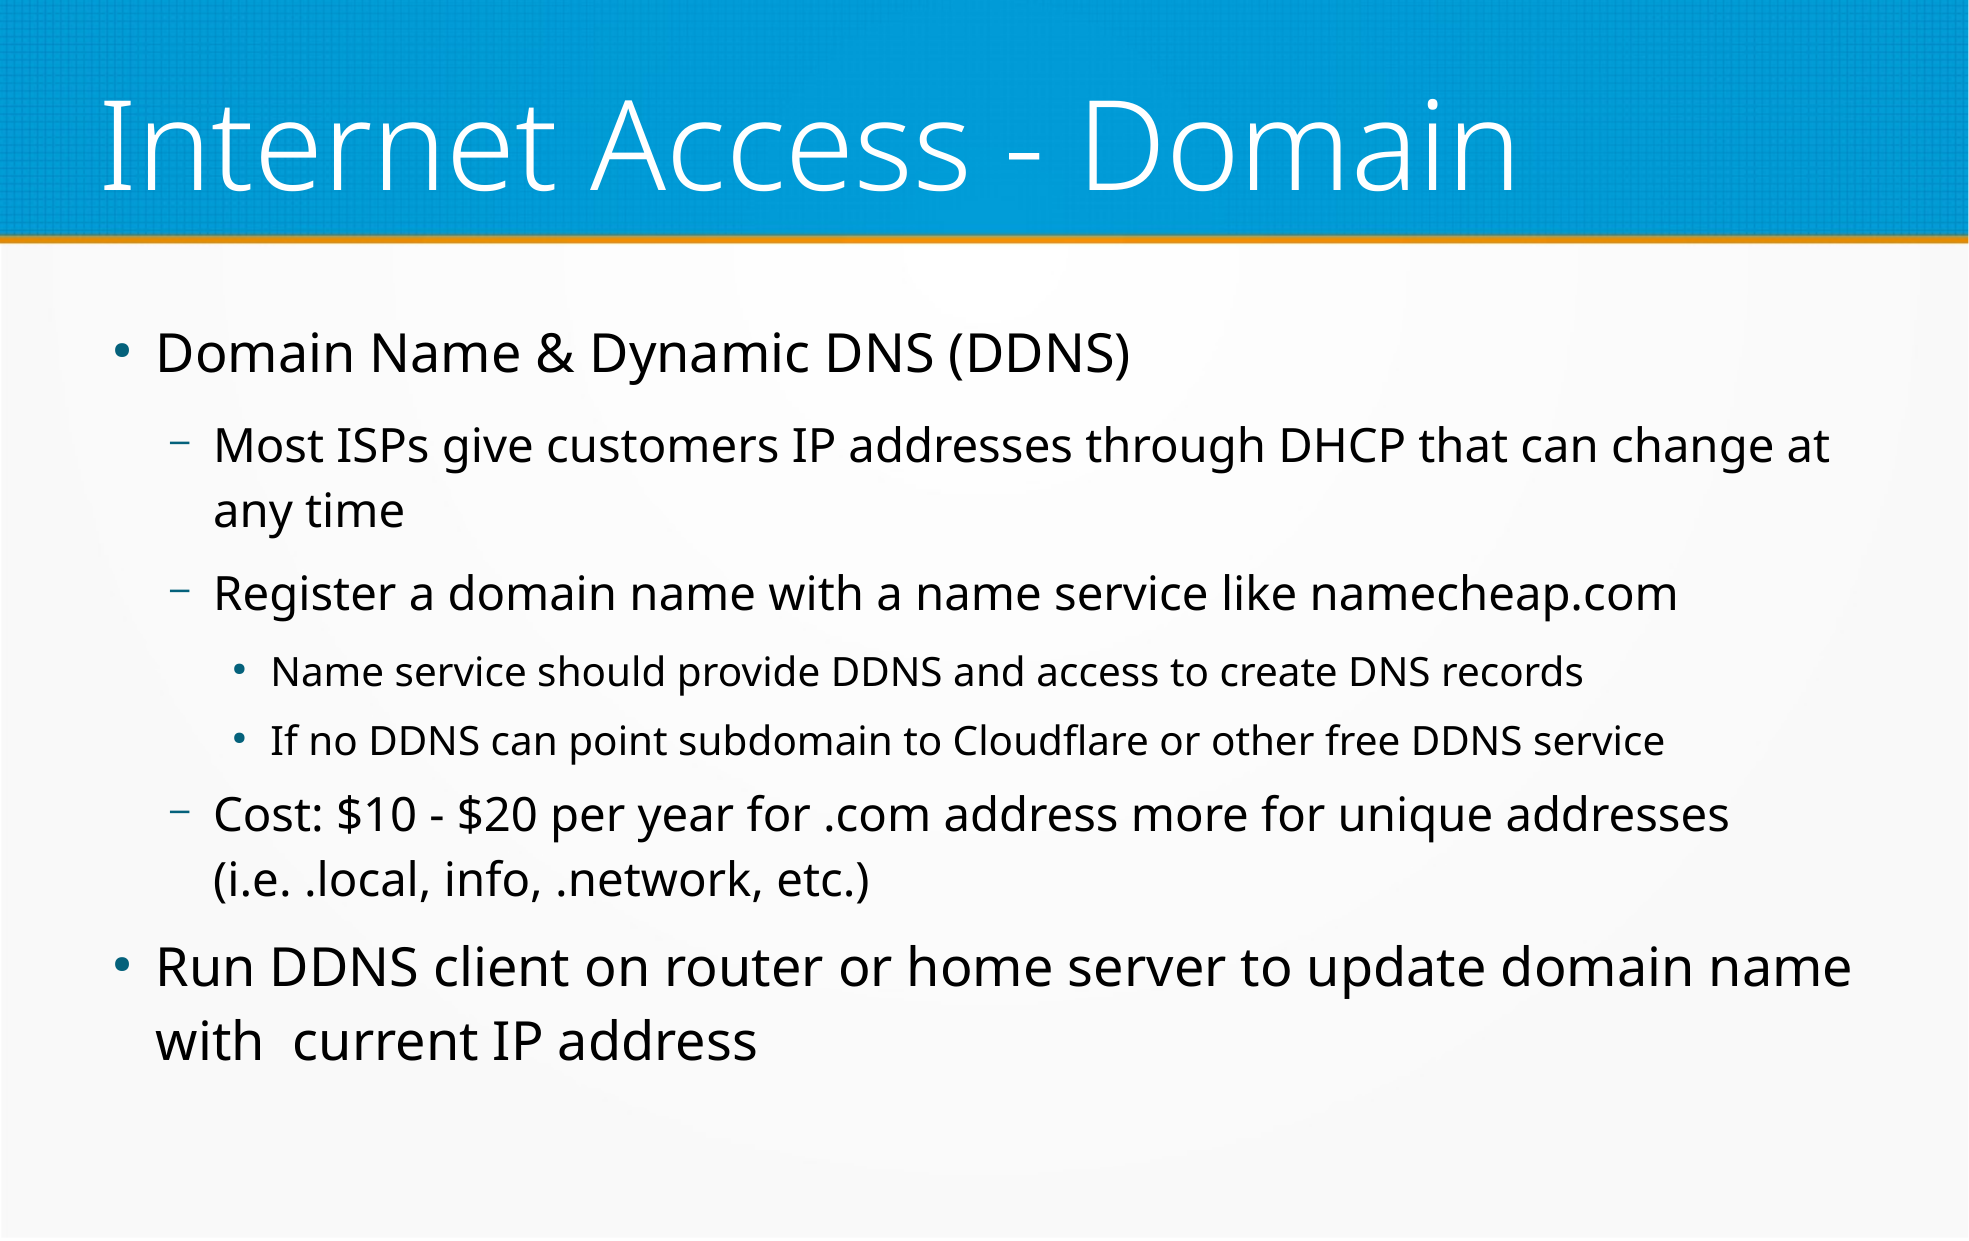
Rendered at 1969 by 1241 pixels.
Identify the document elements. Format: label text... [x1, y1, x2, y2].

picture [0, 233, 1969, 1241]
title Internet Access - Domain [98, 19, 1870, 227]
list Domain Name & Dynamic DNS (DDNS) Most ISPs give customers IP addresses through DHCP that can change at any time Register a domain name with a name service like namecheap.com Name service should provide DDNS and access to create DNS records If no DDNS can point subdomain to Cloudflare or other free DDNS service Cost: $10 - $20 per year for .com address more for unique addresses (i.e. .local, info, .network, etc.) Run DDNS client on router or home server to update domain name with current IP address [98, 315, 1861, 1081]
